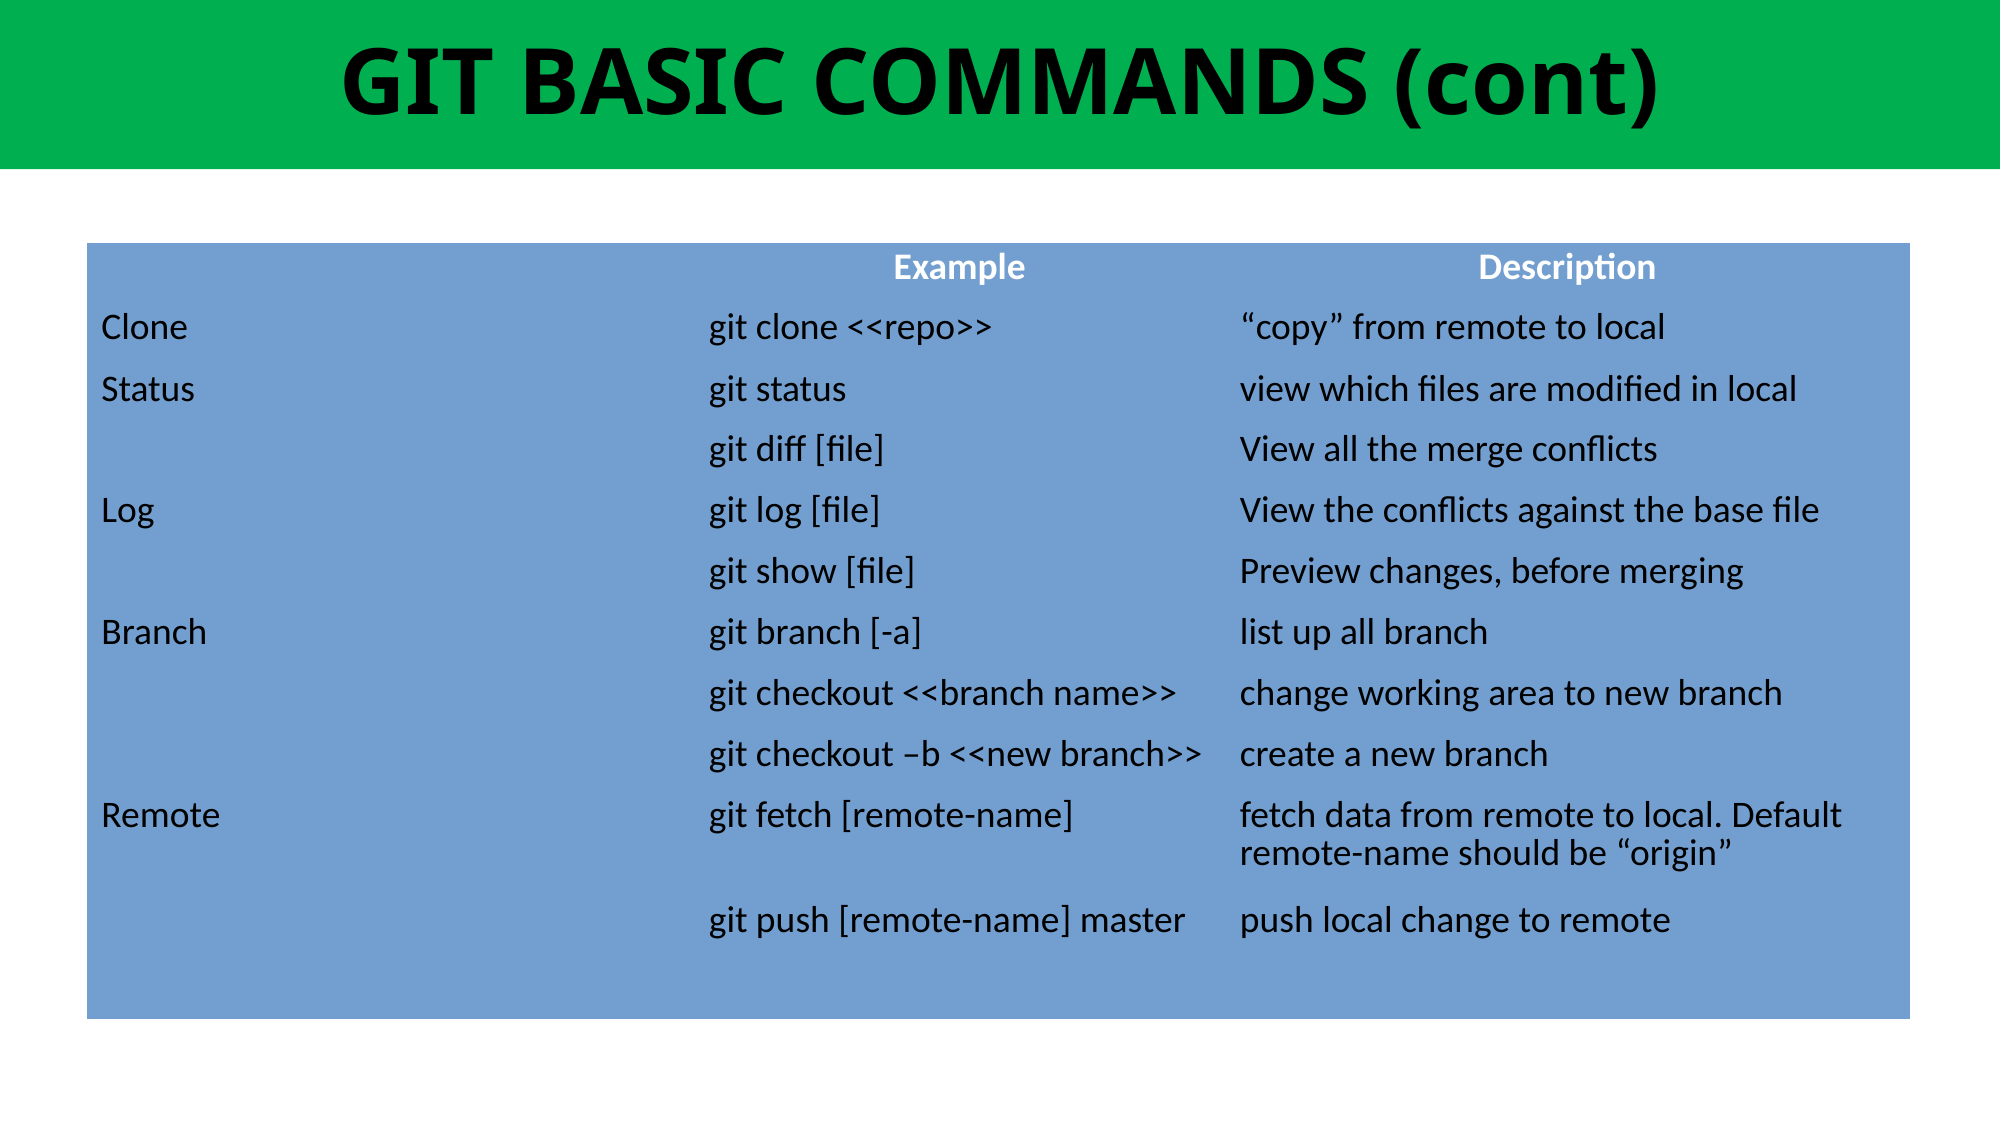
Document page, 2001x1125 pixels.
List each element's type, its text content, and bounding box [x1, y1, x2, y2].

table_cell git show [file] [694, 548, 1225, 609]
table_header [87, 243, 694, 304]
table_cell create a new branch [1225, 731, 1910, 792]
table_cell git clone <<repo>> [694, 304, 1225, 365]
table_cell Remote [87, 792, 694, 897]
table_cell list up all branch [1225, 609, 1910, 670]
table_cell push local change to remote [1225, 897, 1910, 958]
table_cell “copy” from remote to local [1225, 304, 1910, 365]
table_cell git status [694, 365, 1225, 426]
table_cell git log [file] [694, 487, 1225, 548]
table_cell [87, 958, 694, 1019]
title GIT BASIC COMMANDS (cont) [0, 0, 2000, 170]
table_cell [87, 670, 694, 731]
table_cell git diff [file] [694, 426, 1225, 487]
table_cell git branch [-a] [694, 609, 1225, 670]
table_cell view which files are modified in local [1225, 365, 1910, 426]
table_cell [1225, 958, 1910, 1019]
table_cell Preview changes, before merging [1225, 548, 1910, 609]
table_cell View the conflicts against the base file [1225, 487, 1910, 548]
table_cell git checkout –b <<new branch>> [694, 731, 1225, 792]
table_header Example [694, 243, 1225, 304]
table_cell git checkout <<branch name>> [694, 670, 1225, 731]
table_cell [87, 548, 694, 609]
table_header Description [1225, 243, 1910, 304]
table_cell git fetch [remote-name] [694, 792, 1225, 897]
table_cell Branch [87, 609, 694, 670]
table_cell [87, 426, 694, 487]
table_cell [87, 897, 694, 958]
table_cell Status [87, 365, 694, 426]
table_cell fetch data from remote to local. Default remote-name should be “origin” [1225, 792, 1910, 897]
table_cell Log [87, 487, 694, 548]
table_cell Clone [87, 304, 694, 365]
table_cell git push [remote-name] master [694, 897, 1225, 958]
table_cell change working area to new branch [1225, 670, 1910, 731]
table_cell View all the merge conflicts [1225, 426, 1910, 487]
table_cell [87, 731, 694, 792]
table_cell [694, 958, 1225, 1019]
